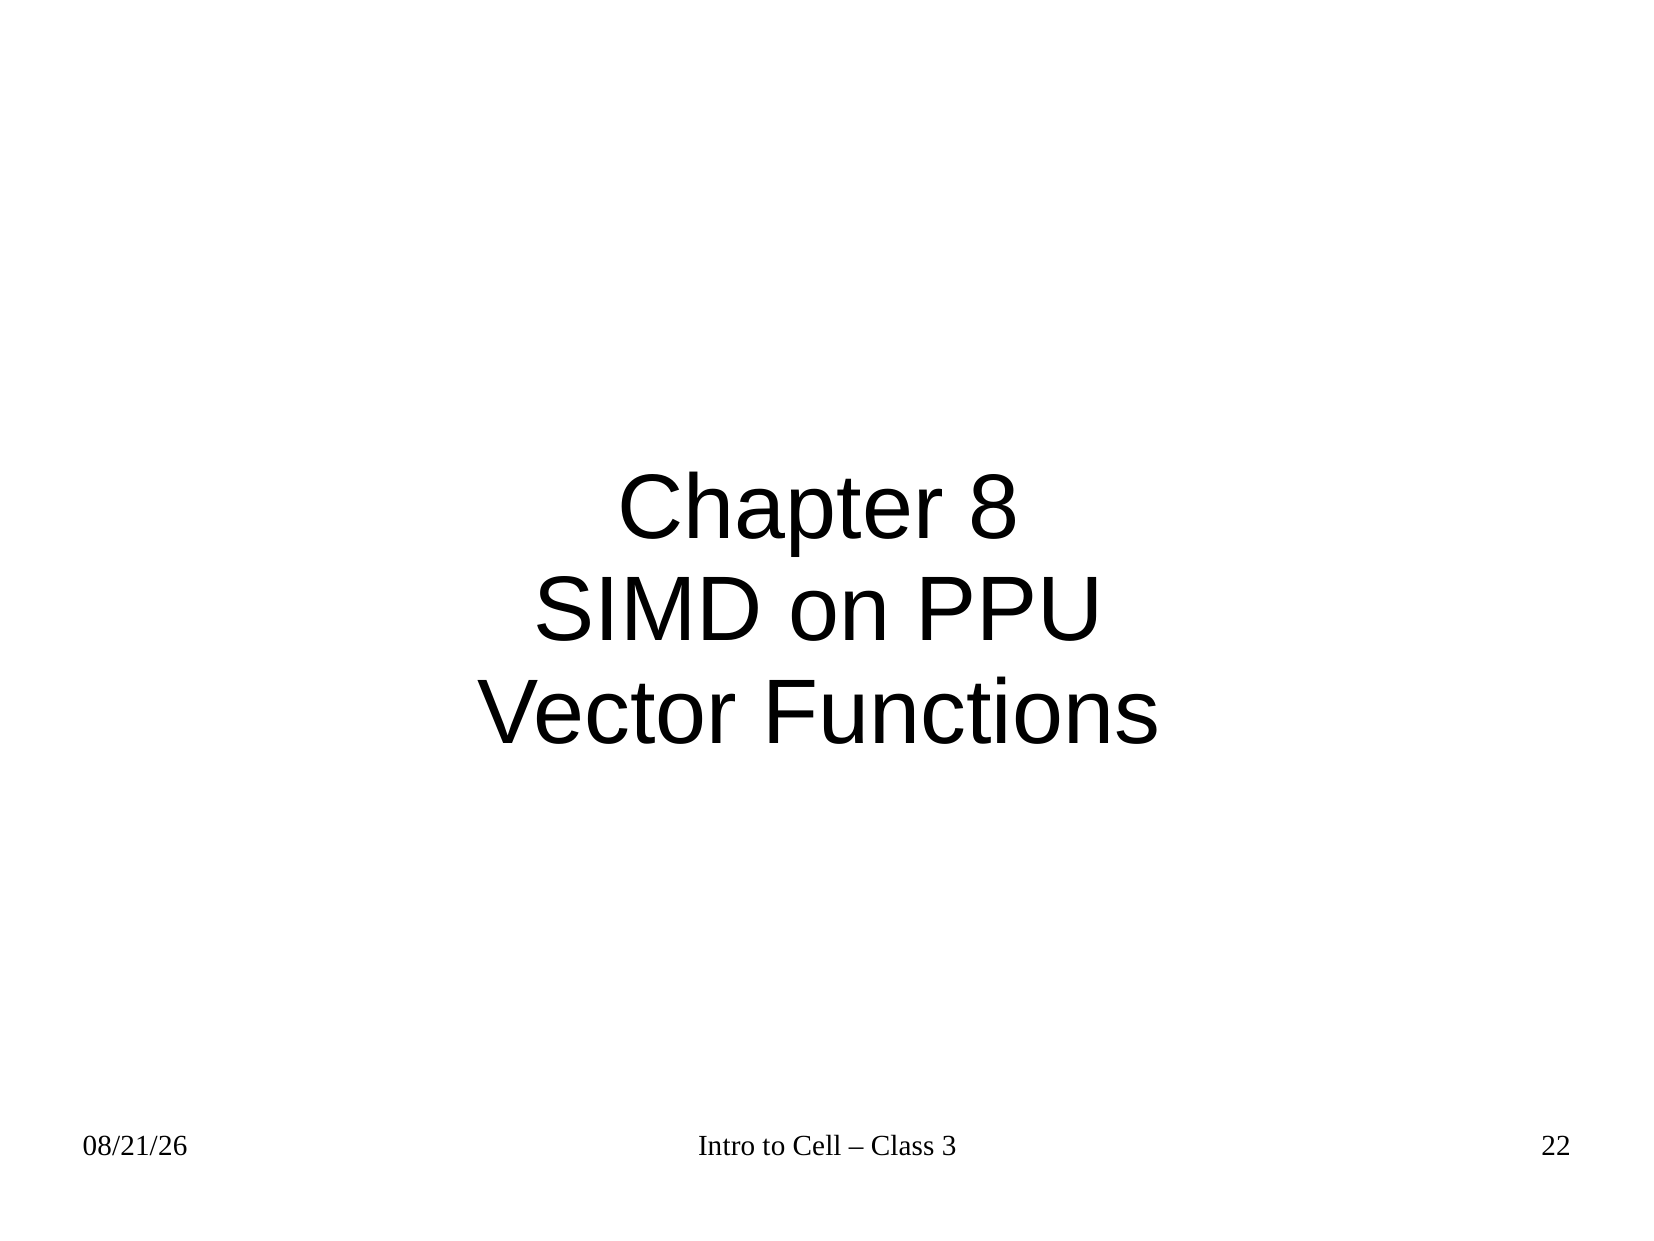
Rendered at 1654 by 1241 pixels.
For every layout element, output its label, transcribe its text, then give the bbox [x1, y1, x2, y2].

title Chapter 8 SIMD on PPU Vector Functions [75, 455, 1564, 763]
